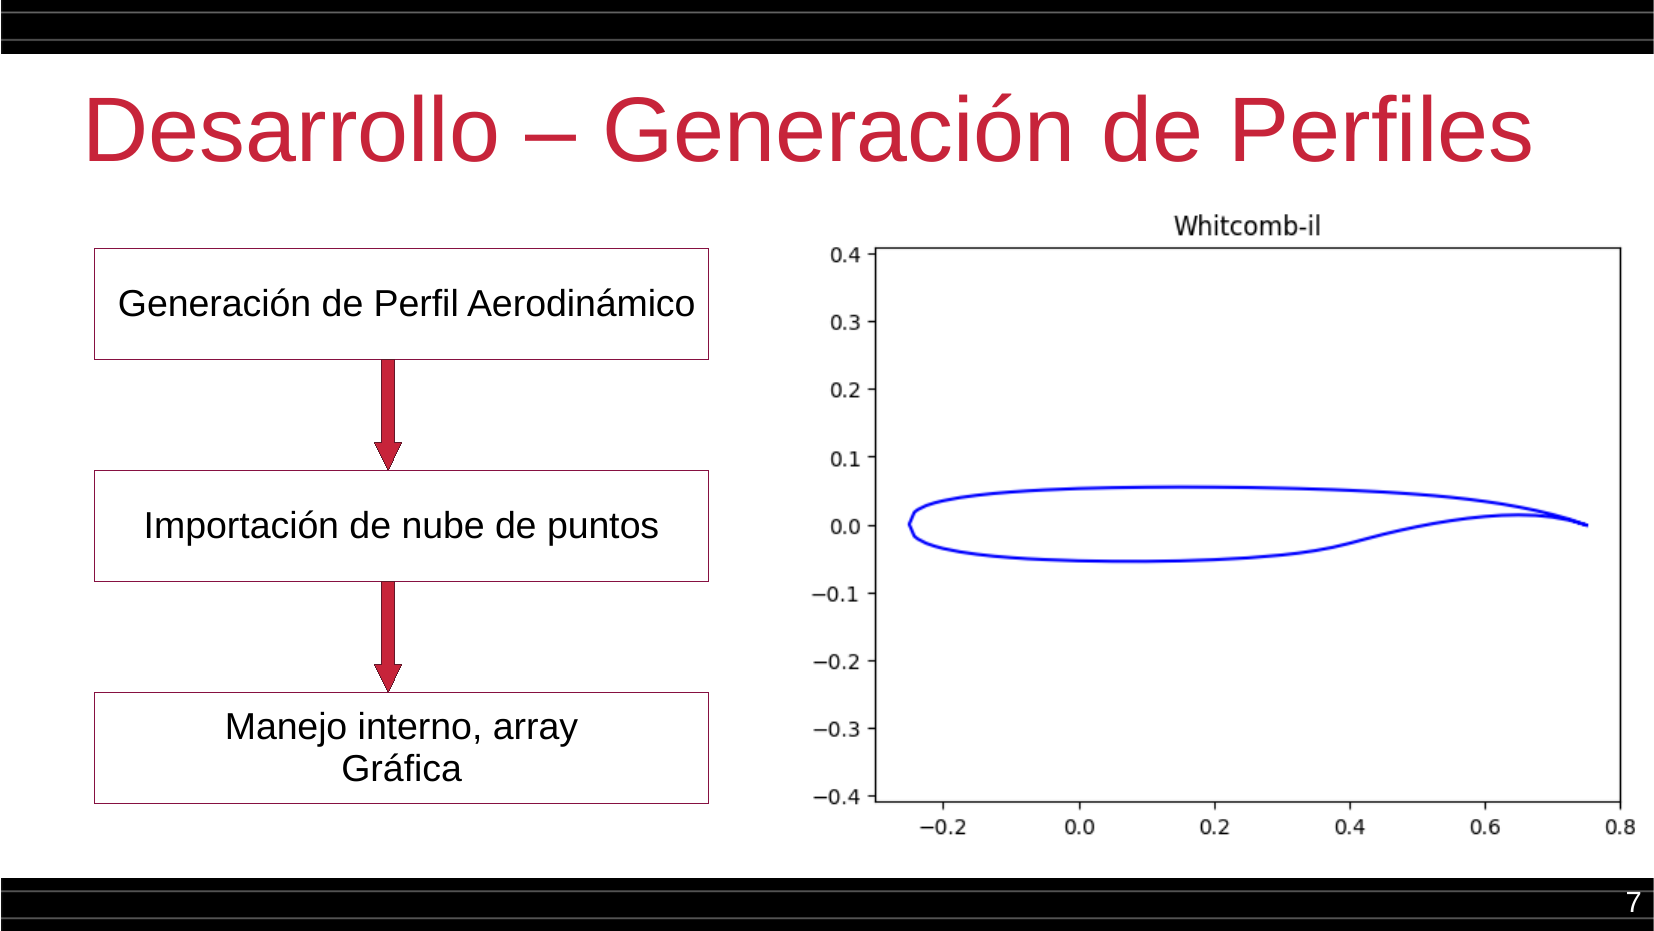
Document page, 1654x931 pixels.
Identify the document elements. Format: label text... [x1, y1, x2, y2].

text_box [374, 581, 402, 692]
text_box Importación de nube de puntos [94, 470, 709, 582]
picture [803, 207, 1644, 845]
text_box Manejo interno, array Gráfica [94, 692, 709, 804]
title Desarrollo – Generación de Perfiles [82, 52, 1571, 208]
picture [1, 878, 1654, 931]
picture [1, 0, 1654, 54]
text_box Generación de Perfil Aerodinámico [94, 248, 709, 360]
text_box [374, 359, 402, 470]
